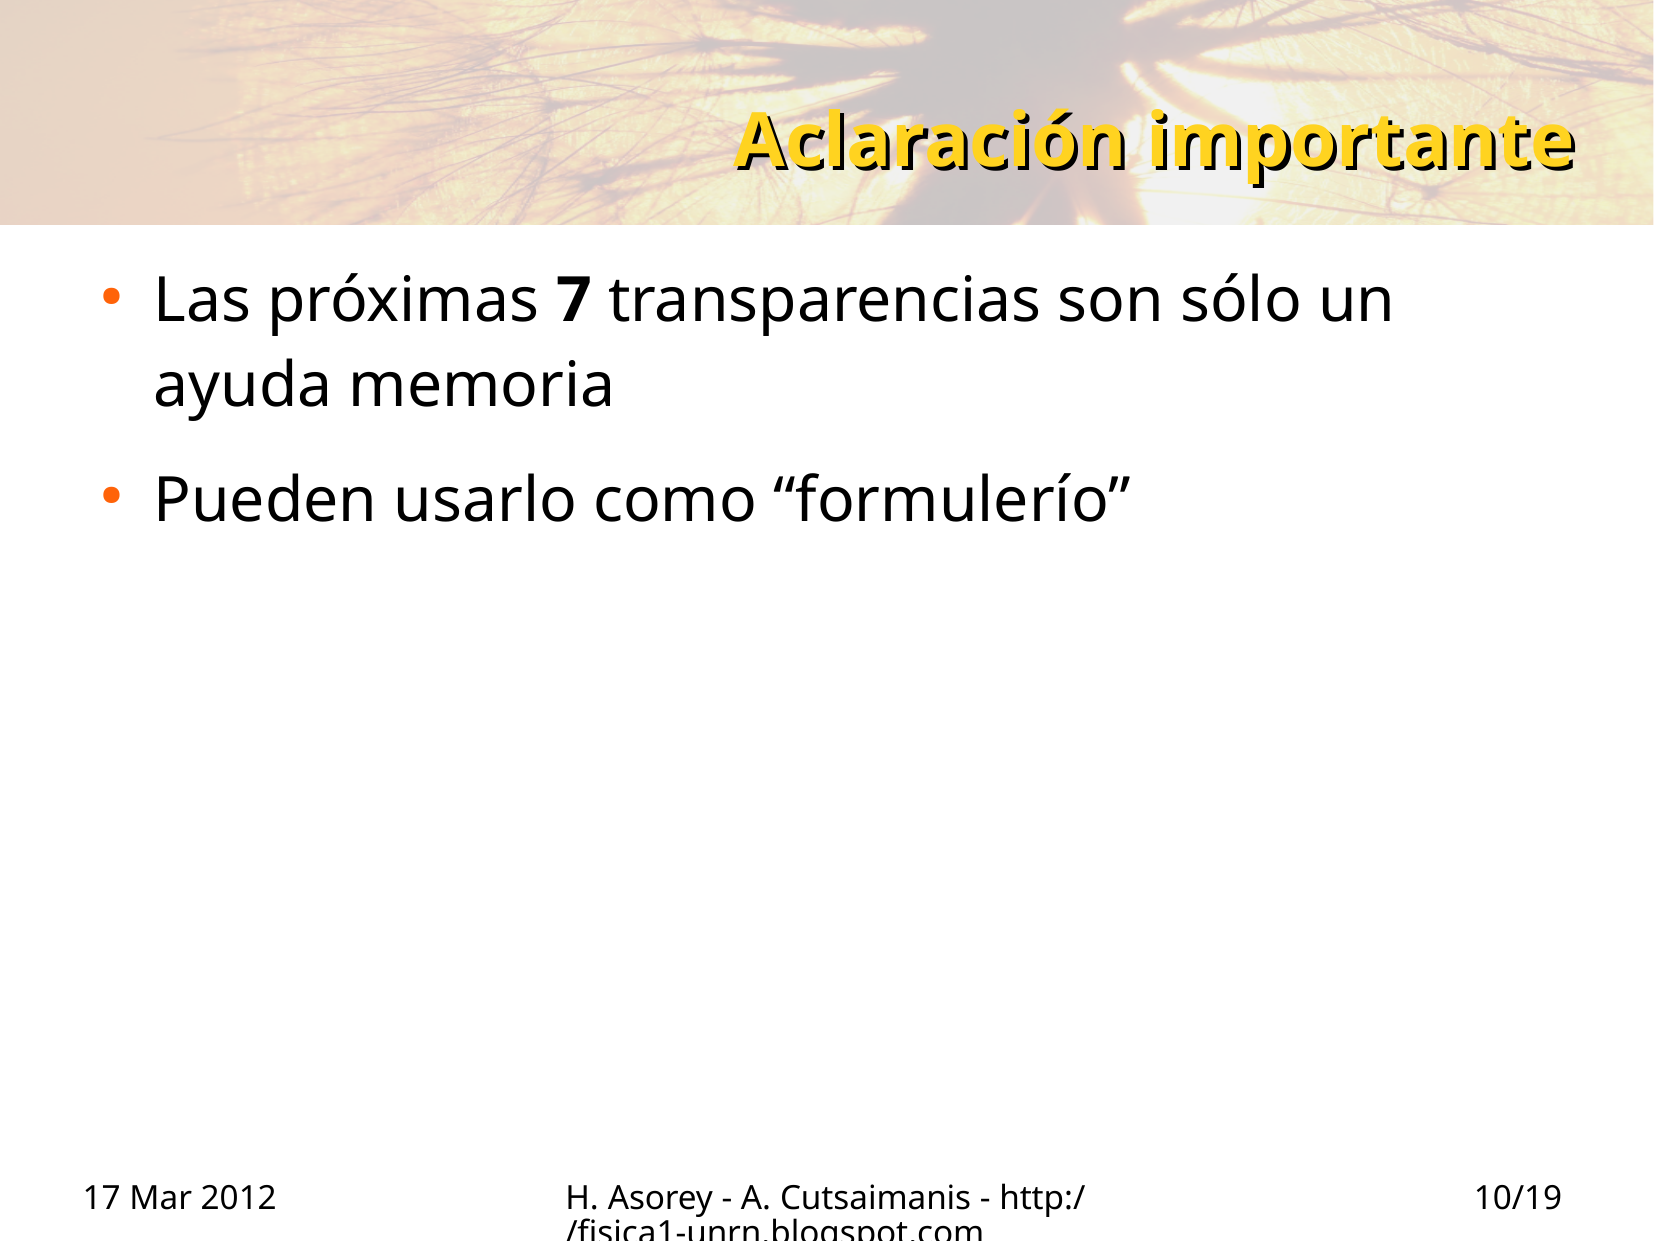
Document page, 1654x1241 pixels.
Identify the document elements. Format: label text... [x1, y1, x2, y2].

title Aclaración importante [86, 49, 1576, 226]
picture [0, 0, 1654, 225]
list Las próximas 7 transparencias son sólo un ayuda memoria Pueden usarlo como “formulerío” [82, 255, 1571, 1141]
